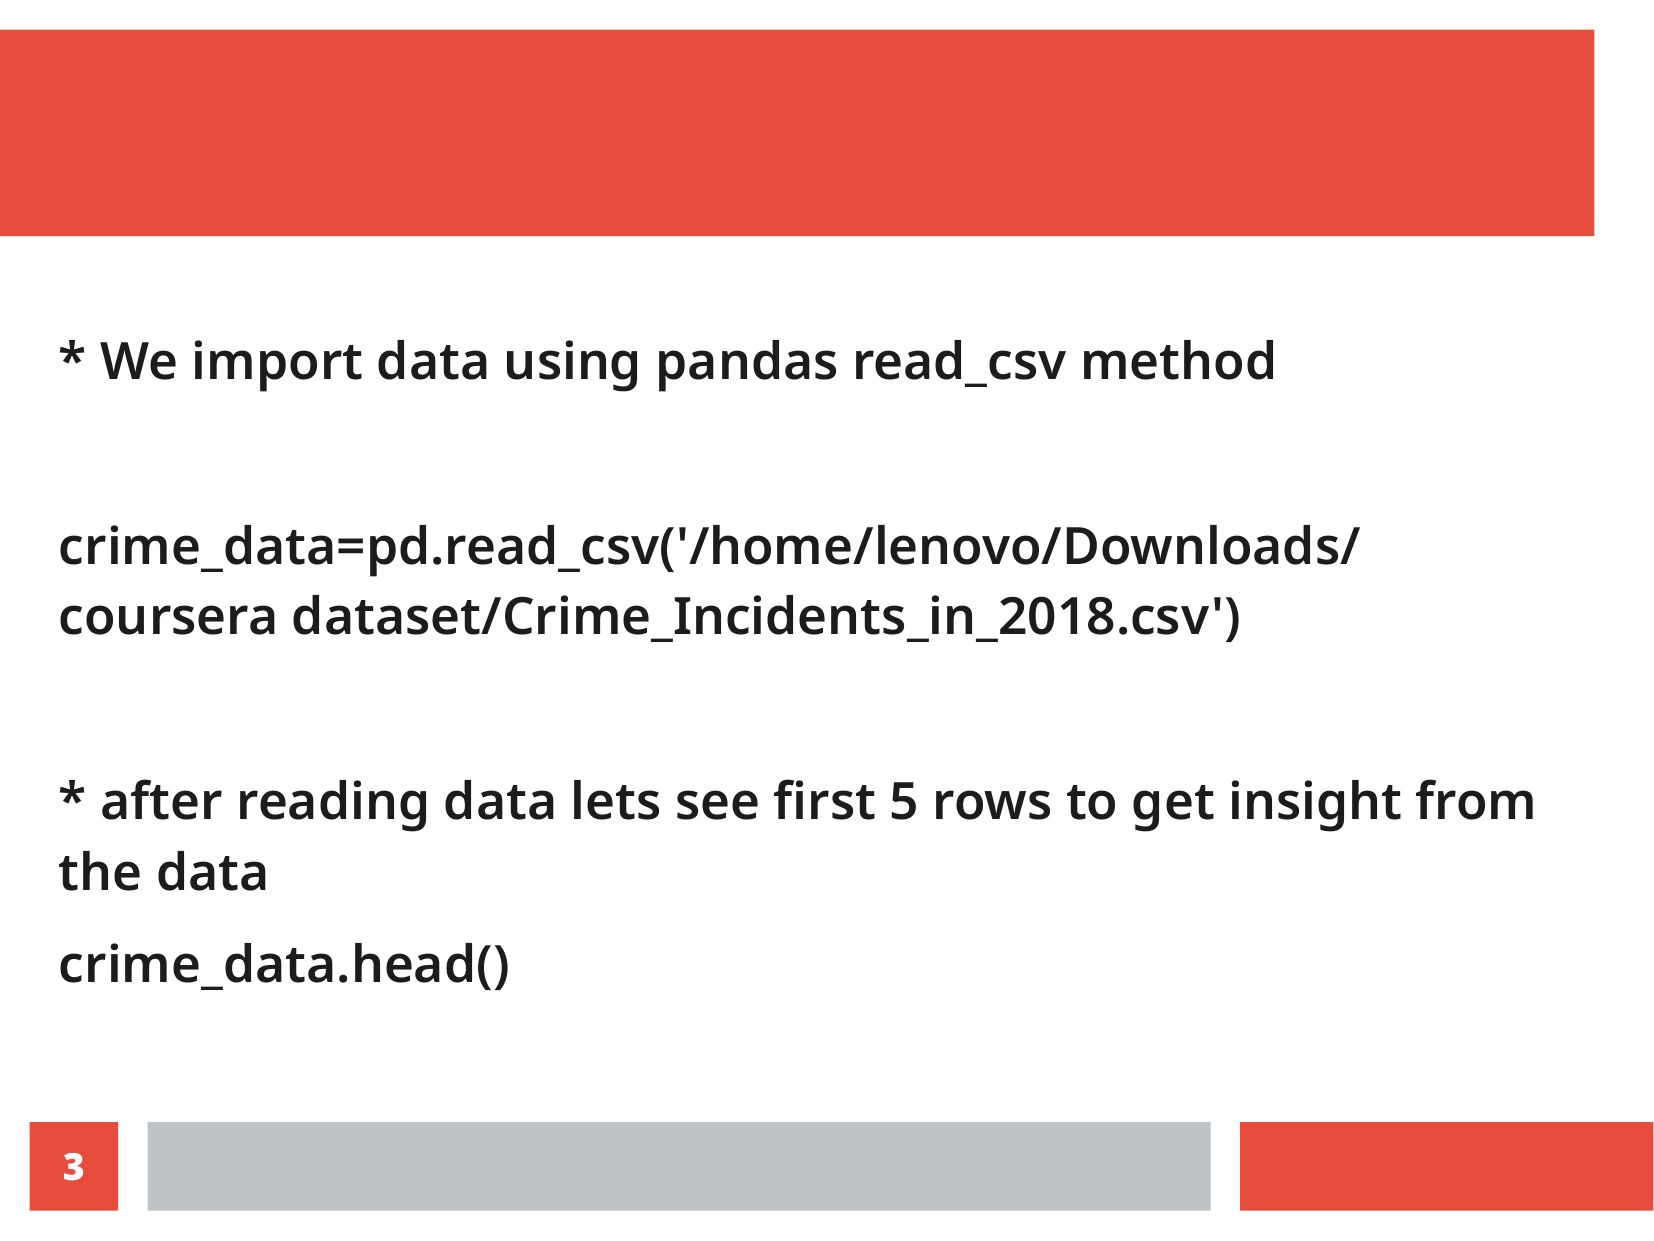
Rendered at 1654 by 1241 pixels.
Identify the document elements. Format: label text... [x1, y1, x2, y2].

title Data Collecction [283, 188, 1654, 337]
list * We import data using pandas read_csv method crime_data=pd.read_csv('/home/lenovo/Downloads/coursera dataset/Crime_Incidents_in_2018.csv') * after reading data lets see first 5 rows to get insight from the data crime_data.head() [59, 324, 1565, 1093]
